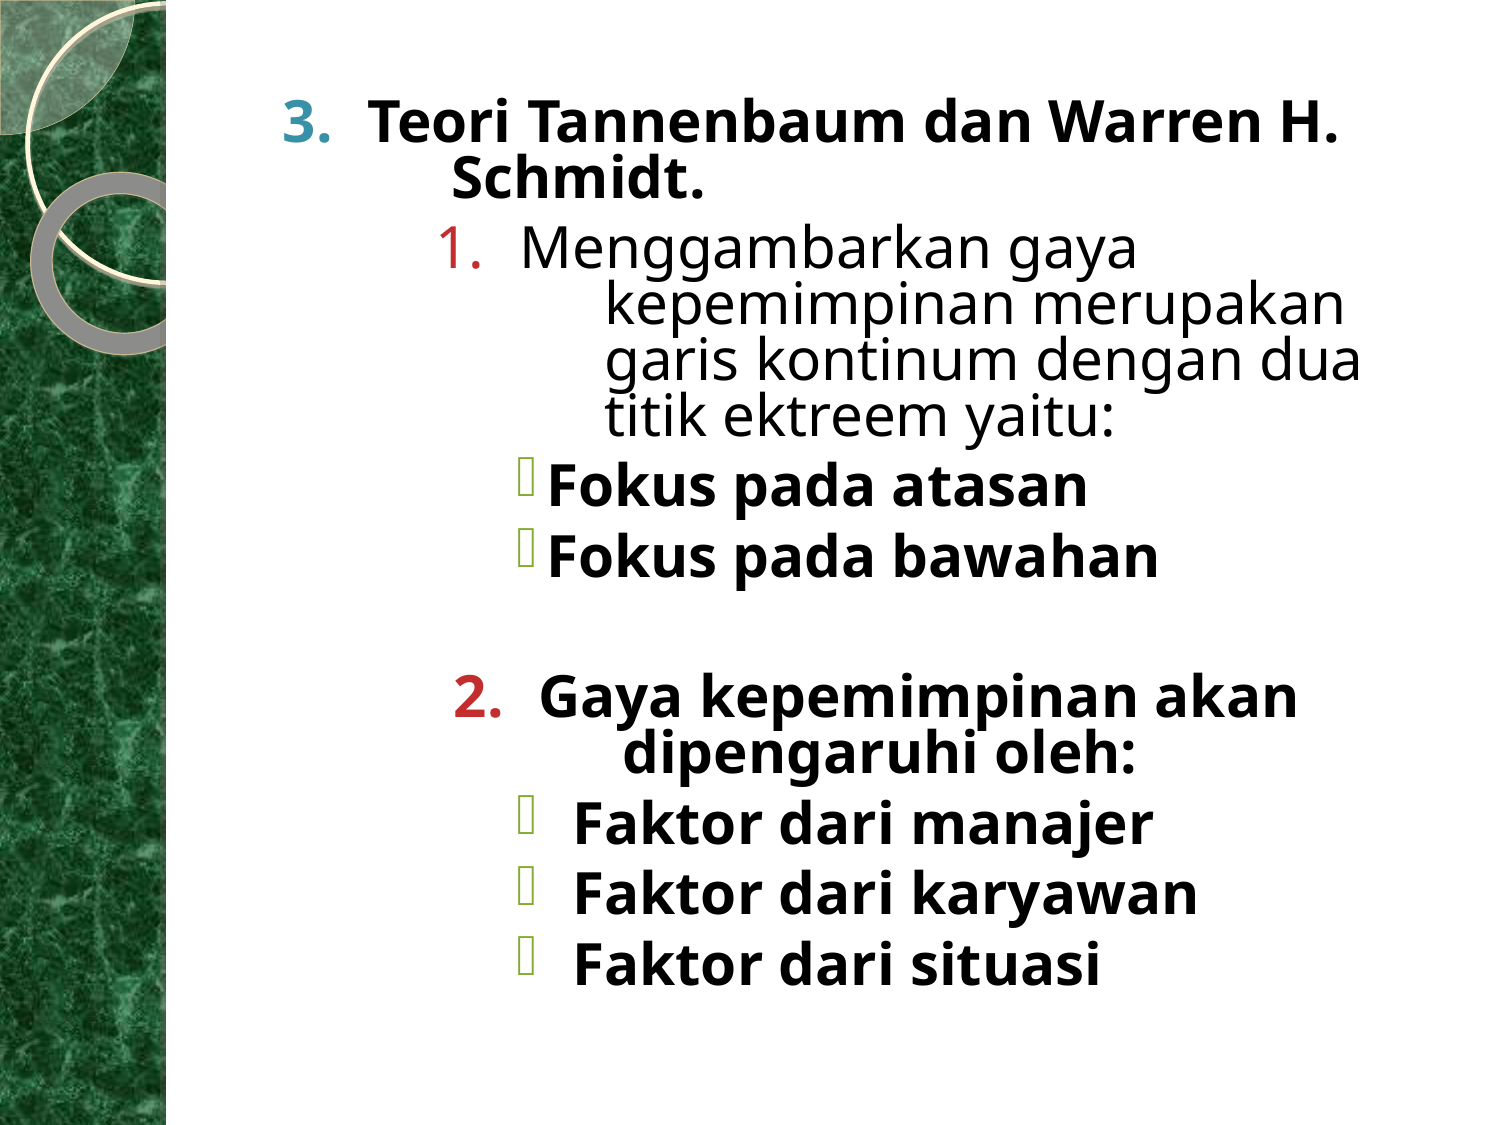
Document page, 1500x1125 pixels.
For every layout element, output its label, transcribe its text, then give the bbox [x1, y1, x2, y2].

list Teori Tannenbaum dan Warren H. Schmidt. Menggambarkan gaya kepemimpinan merupakan garis kontinum dengan dua titik ektreem yaitu: Fokus pada atasan Fokus pada bawahan Gaya kepemimpinan akan dipengaruhi oleh: Faktor dari manajer Faktor dari karyawan Faktor dari situasi [135, 90, 1466, 1026]
